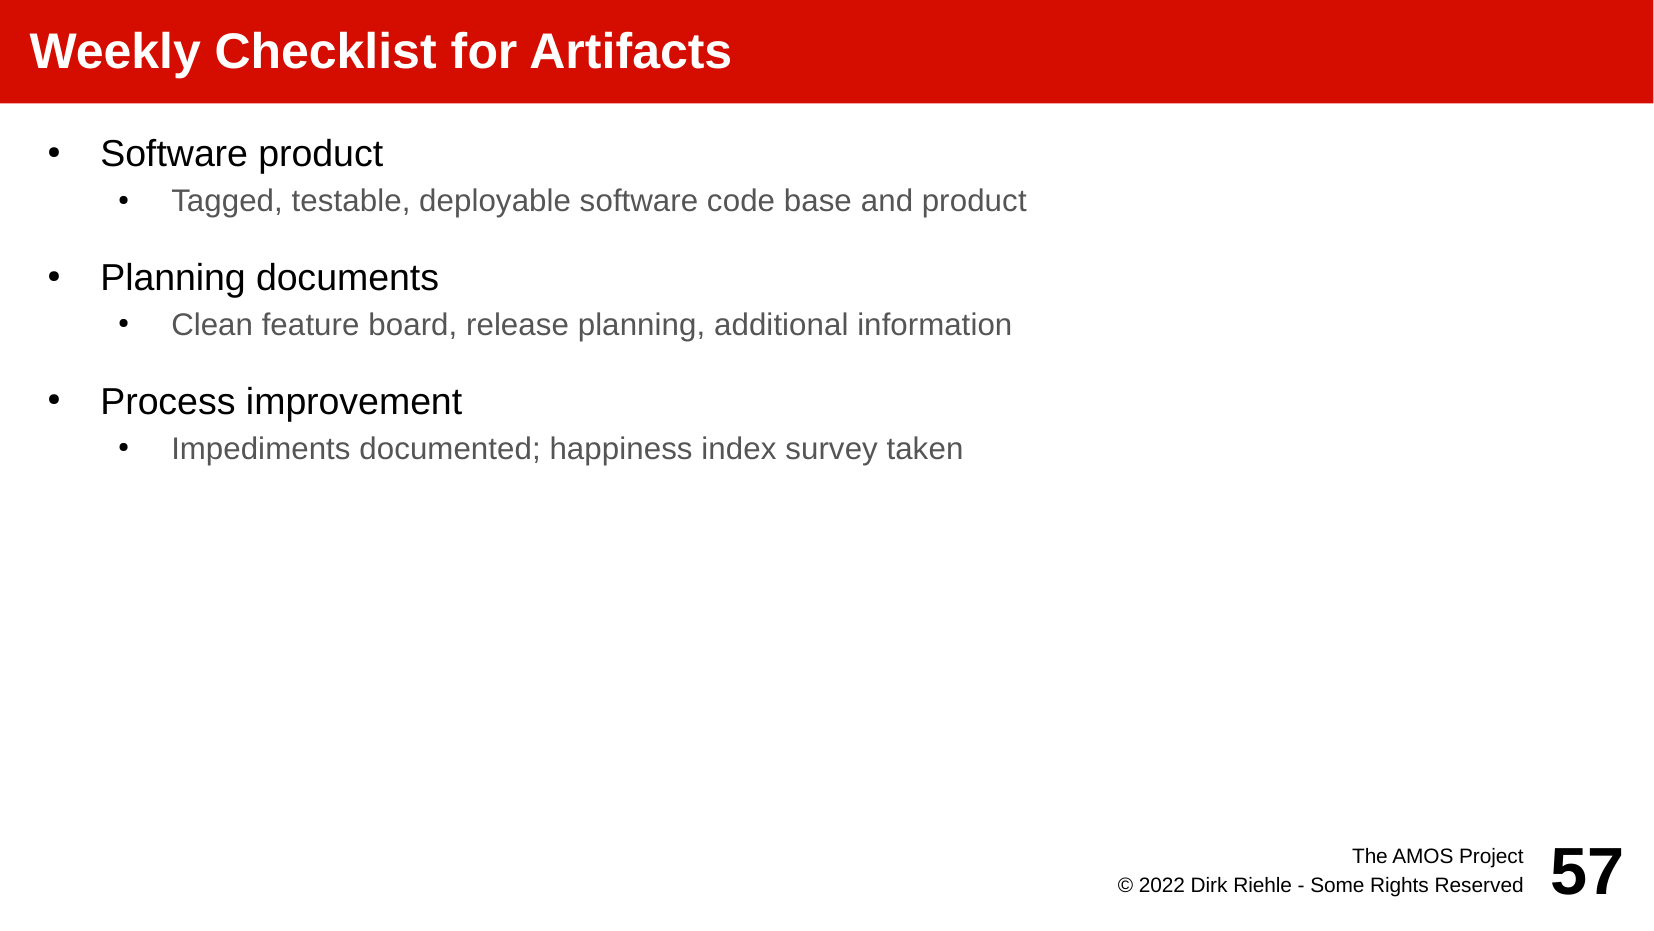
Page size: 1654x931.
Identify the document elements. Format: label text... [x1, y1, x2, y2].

list Software product Tagged, testable, deployable software code base and product Planning documents Clean feature board, release planning, additional information Process improvement Impediments documented; happiness index survey taken [29, 132, 1625, 813]
title Weekly Checklist for Artifacts [0, 0, 1654, 104]
